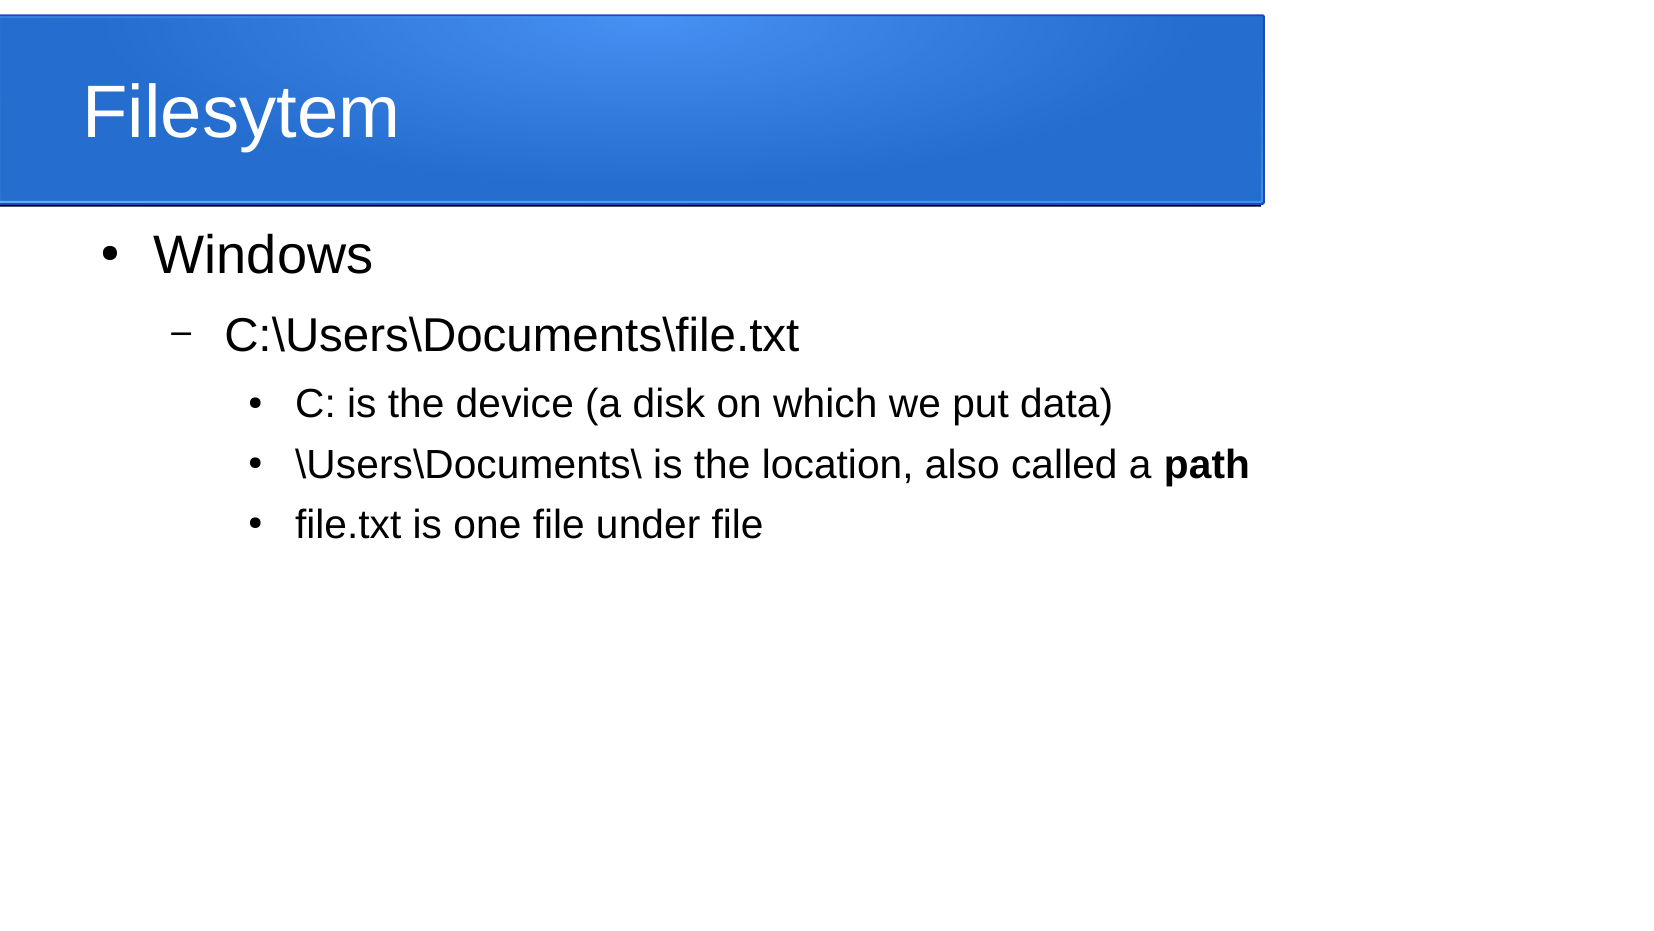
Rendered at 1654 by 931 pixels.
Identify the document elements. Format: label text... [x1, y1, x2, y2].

title Filesytem [82, 35, 1235, 189]
list Windows C:\Users\Documents\file.txt C: is the device (a disk on which we put data) \Users\Documents\ is the location, also called a path file.txt is one file under file [82, 224, 1571, 764]
